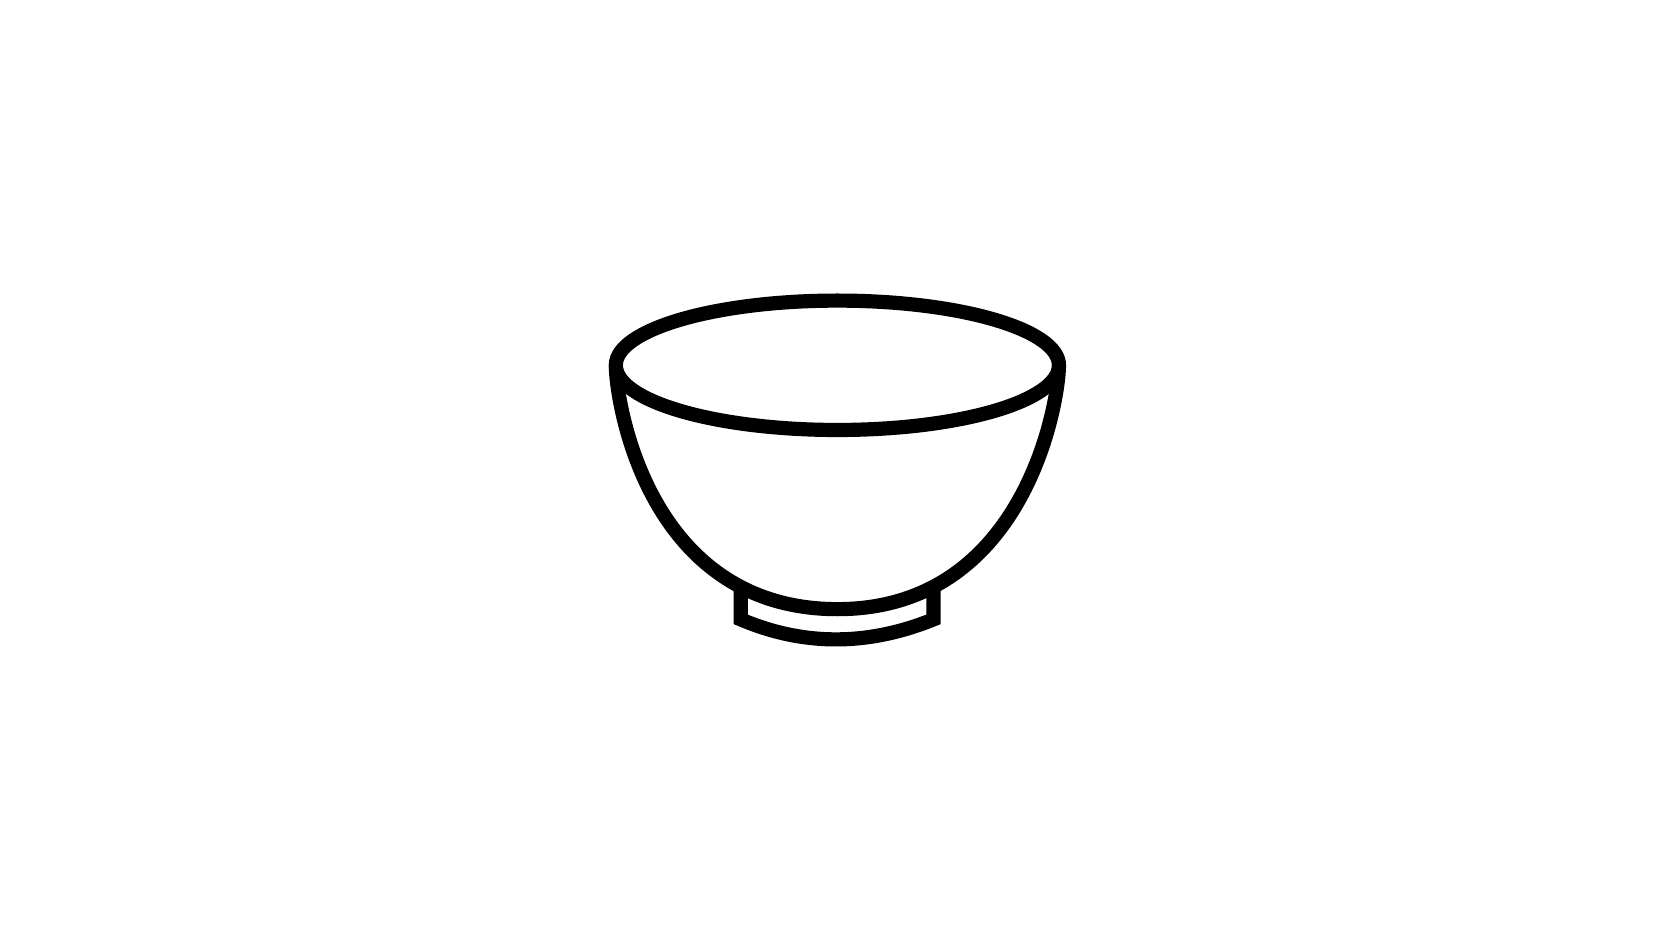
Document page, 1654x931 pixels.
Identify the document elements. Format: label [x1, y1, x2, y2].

picture [603, 237, 1074, 709]
